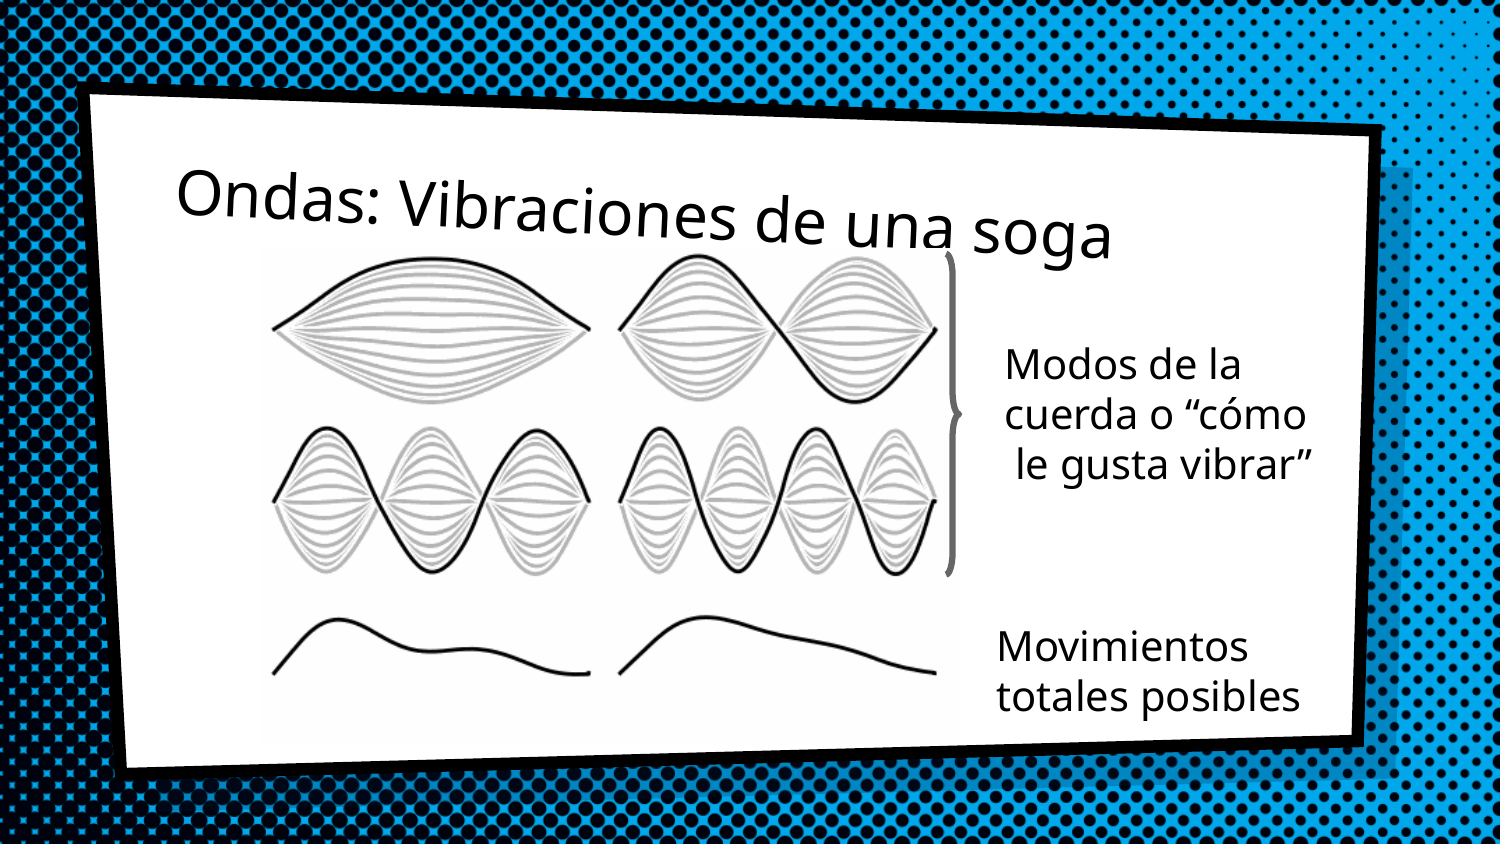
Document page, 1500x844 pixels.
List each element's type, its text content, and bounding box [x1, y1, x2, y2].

picture [770, 7, 777, 14]
picture [474, 771, 487, 780]
picture [29, 274, 41, 287]
picture [1027, 828, 1036, 837]
picture [404, 0, 416, 6]
picture [697, 803, 709, 814]
picture [158, 52, 170, 63]
picture [521, 0, 533, 5]
picture [28, 368, 42, 381]
picture [1038, 816, 1047, 825]
picture [721, 803, 732, 814]
picture [345, 778, 358, 792]
picture [452, 18, 462, 27]
picture [499, 65, 509, 74]
picture [1272, 0, 1282, 5]
picture [229, 5, 240, 16]
picture [252, 29, 263, 40]
picture [770, 77, 777, 85]
picture [864, 54, 871, 61]
picture [956, 804, 966, 813]
picture [76, 158, 81, 169]
picture [52, 227, 65, 240]
picture [1391, 770, 1398, 777]
picture [240, 64, 252, 75]
picture [968, 816, 977, 825]
picture [87, 473, 98, 487]
picture [1013, 838, 1025, 844]
picture [28, 298, 42, 310]
picture [991, 792, 1001, 801]
picture [780, 768, 790, 779]
picture [321, 778, 335, 792]
picture [852, 19, 859, 26]
picture [1084, 0, 1095, 5]
picture [299, 52, 310, 63]
picture [1225, 0, 1236, 5]
picture [1026, 781, 1036, 790]
picture [744, 780, 756, 791]
picture [756, 0, 767, 5]
picture [135, 52, 146, 63]
picture [523, 88, 532, 96]
picture [29, 251, 41, 263]
picture [1319, 0, 1329, 5]
picture [100, 40, 111, 52]
picture [205, 5, 217, 16]
picture [29, 87, 41, 99]
picture [592, 815, 603, 826]
picture [1389, 838, 1400, 844]
picture [370, 76, 380, 86]
picture [182, 5, 193, 16]
picture [29, 40, 41, 52]
picture [1274, 770, 1281, 777]
picture [817, 7, 824, 14]
picture [943, 838, 955, 844]
picture [1460, 0, 1470, 4]
picture [782, 66, 789, 73]
picture [887, 78, 894, 84]
picture [53, 87, 64, 99]
picture [1332, 829, 1339, 836]
picture [1133, 816, 1141, 825]
picture [1038, 769, 1048, 778]
picture [1435, 838, 1447, 844]
picture [780, 815, 790, 826]
picture [333, 790, 346, 804]
picture [1050, 828, 1059, 837]
picture [146, 40, 158, 52]
picture [1356, 782, 1363, 789]
picture [957, 101, 964, 108]
picture [840, 31, 847, 38]
picture [511, 76, 520, 86]
picture [946, 89, 952, 96]
picture [147, 17, 158, 28]
picture [357, 790, 370, 804]
picture [1239, 805, 1246, 812]
picture [1296, 0, 1306, 5]
picture [805, 89, 812, 96]
picture [793, 77, 800, 85]
picture [1356, 829, 1363, 836]
picture [1379, 829, 1386, 835]
picture [662, 791, 674, 803]
picture [1038, 792, 1047, 801]
picture [52, 368, 65, 381]
picture [828, 19, 835, 26]
picture [546, 18, 555, 27]
picture [40, 309, 53, 322]
picture [1074, 804, 1082, 813]
picture [1391, 817, 1398, 824]
picture [817, 31, 824, 38]
picture [287, 64, 299, 75]
picture [897, 792, 907, 802]
picture [933, 828, 942, 837]
picture [1191, 781, 1199, 789]
picture [569, 88, 579, 97]
picture [193, 17, 205, 28]
picture [170, 17, 181, 28]
picture [382, 64, 392, 74]
picture [87, 403, 94, 416]
picture [1121, 781, 1129, 789]
picture [534, 53, 544, 62]
picture [286, 0, 299, 6]
picture [205, 52, 217, 63]
picture [427, 790, 440, 803]
picture [709, 815, 720, 826]
picture [323, 29, 333, 39]
picture [1225, 838, 1236, 844]
picture [1495, 29, 1500, 39]
picture [122, 0, 136, 6]
picture [864, 31, 871, 38]
picture [52, 345, 65, 357]
picture [1203, 770, 1211, 777]
picture [699, 30, 707, 38]
picture [276, 29, 287, 40]
picture [1274, 817, 1281, 824]
picture [569, 41, 579, 50]
picture [615, 815, 627, 826]
picture [675, 6, 684, 15]
picture [170, 64, 181, 75]
picture [1238, 758, 1246, 765]
picture [934, 7, 941, 14]
picture [41, 99, 53, 110]
picture [825, 837, 839, 844]
picture [793, 54, 800, 61]
picture [805, 42, 812, 49]
picture [521, 770, 533, 780]
picture [486, 779, 498, 791]
picture [699, 77, 707, 85]
picture [887, 54, 894, 61]
picture [652, 53, 661, 62]
picture [1085, 793, 1094, 801]
picture [1121, 828, 1129, 837]
picture [723, 54, 730, 61]
picture [1297, 793, 1304, 801]
picture [17, 169, 29, 181]
picture [88, 0, 112, 17]
picture [872, 837, 885, 844]
picture [1003, 804, 1012, 813]
picture [662, 768, 674, 779]
picture [723, 77, 730, 85]
picture [899, 43, 906, 49]
picture [911, 54, 917, 61]
picture [709, 768, 720, 779]
picture [1179, 770, 1188, 778]
picture [1285, 829, 1292, 836]
picture [581, 6, 590, 15]
picture [452, 41, 462, 50]
picture [369, 802, 381, 815]
picture [909, 804, 919, 813]
picture [1133, 793, 1140, 801]
picture [64, 263, 77, 275]
picture [1494, 521, 1500, 533]
picture [1321, 793, 1327, 800]
picture [627, 803, 638, 814]
picture [544, 837, 558, 844]
picture [440, 29, 450, 39]
picture [1203, 793, 1211, 801]
picture [534, 30, 544, 39]
picture [675, 53, 684, 62]
picture [958, 54, 964, 61]
picture [815, 780, 825, 790]
picture [17, 216, 30, 228]
picture [1227, 817, 1234, 824]
picture [756, 768, 767, 779]
picture [758, 19, 765, 26]
picture [88, 357, 92, 369]
picture [1154, 838, 1166, 844]
picture [334, 775, 346, 780]
picture [1379, 758, 1386, 765]
picture [76, 345, 88, 357]
picture [1051, 8, 1058, 14]
picture [875, 66, 882, 73]
picture [1368, 723, 1374, 730]
picture [1215, 758, 1223, 766]
picture [1274, 794, 1281, 800]
picture [40, 426, 53, 440]
picture [956, 827, 965, 837]
picture [1297, 749, 1305, 754]
picture [64, 146, 76, 157]
picture [687, 89, 696, 97]
picture [944, 792, 954, 802]
picture [651, 803, 662, 814]
picture [193, 64, 205, 75]
picture [1215, 805, 1222, 812]
picture [803, 0, 814, 5]
picture [417, 53, 427, 62]
picture [52, 415, 65, 428]
picture [662, 815, 674, 826]
picture [755, 837, 768, 844]
picture [829, 42, 835, 49]
picture [874, 769, 884, 779]
picture [1131, 0, 1142, 5]
picture [310, 814, 323, 827]
picture [662, 0, 674, 5]
picture [817, 78, 824, 85]
picture [1494, 639, 1500, 650]
picture [1285, 805, 1292, 812]
picture [417, 29, 426, 39]
picture [64, 403, 77, 416]
picture [934, 78, 941, 84]
picture [252, 75, 263, 87]
picture [229, 52, 240, 63]
picture [1037, 0, 1049, 5]
picture [638, 837, 651, 844]
picture [429, 41, 438, 51]
picture [323, 5, 333, 16]
picture [545, 791, 557, 803]
picture [862, 827, 872, 837]
picture [966, 838, 979, 844]
picture [1342, 838, 1353, 844]
picture [64, 98, 76, 111]
picture [1015, 816, 1024, 825]
picture [523, 18, 532, 27]
picture [64, 438, 97, 475]
picture [17, 239, 30, 252]
picture [980, 828, 989, 837]
picture [311, 41, 322, 51]
picture [323, 76, 333, 87]
picture [382, 41, 391, 51]
picture [604, 826, 615, 838]
picture [652, 30, 660, 38]
picture [427, 814, 440, 826]
picture [427, 0, 440, 6]
picture [770, 54, 777, 61]
picture [427, 772, 440, 780]
picture [368, 779, 381, 792]
picture [286, 814, 300, 827]
picture [1062, 769, 1071, 778]
picture [486, 802, 498, 815]
picture [229, 75, 240, 86]
picture [40, 403, 53, 416]
picture [76, 64, 88, 75]
picture [523, 41, 532, 50]
picture [64, 216, 76, 228]
picture [40, 286, 53, 298]
picture [357, 0, 369, 6]
picture [498, 791, 510, 803]
picture [1494, 709, 1500, 721]
picture [1215, 781, 1222, 789]
picture [968, 792, 977, 802]
picture [29, 227, 41, 240]
picture [1495, 381, 1500, 392]
picture [1015, 769, 1024, 778]
picture [41, 216, 53, 228]
picture [370, 5, 380, 16]
picture [217, 17, 228, 28]
picture [1108, 0, 1119, 5]
picture [29, 181, 41, 193]
picture [617, 41, 625, 50]
picture [463, 802, 475, 815]
picture [1014, 0, 1025, 5]
picture [909, 780, 919, 790]
picture [380, 0, 393, 6]
picture [158, 75, 170, 84]
picture [933, 759, 942, 767]
picture [29, 134, 41, 146]
picture [476, 41, 485, 51]
picture [864, 78, 871, 85]
picture [639, 815, 650, 826]
picture [815, 804, 825, 814]
picture [864, 101, 871, 107]
picture [734, 19, 742, 26]
picture [628, 6, 637, 15]
picture [874, 792, 884, 802]
picture [41, 122, 53, 134]
picture [956, 758, 966, 767]
picture [429, 18, 438, 27]
picture [840, 7, 847, 14]
picture [1155, 0, 1166, 5]
picture [1495, 76, 1500, 86]
picture [1318, 838, 1330, 844]
picture [346, 5, 357, 16]
picture [558, 76, 567, 86]
picture [1413, 0, 1423, 4]
picture [627, 779, 639, 791]
picture [756, 791, 767, 802]
picture [664, 42, 672, 50]
picture [1379, 782, 1386, 788]
picture [615, 791, 627, 803]
picture [1494, 732, 1500, 744]
picture [592, 791, 603, 803]
picture [474, 0, 486, 6]
picture [123, 40, 135, 52]
picture [1309, 758, 1316, 765]
picture [135, 28, 146, 40]
picture [874, 816, 884, 825]
picture [52, 251, 65, 263]
picture [734, 65, 742, 73]
picture [64, 380, 77, 393]
picture [123, 17, 135, 28]
picture [17, 286, 30, 299]
picture [464, 30, 473, 39]
picture [323, 52, 333, 63]
picture [76, 251, 86, 263]
picture [921, 816, 930, 825]
picture [1295, 838, 1307, 844]
picture [1368, 817, 1374, 824]
title Ondas: Vibraciones de una soga [157, 116, 1316, 296]
picture [405, 18, 415, 27]
picture [1238, 829, 1246, 836]
picture [886, 804, 895, 813]
picture [53, 63, 64, 75]
picture [1027, 804, 1036, 813]
picture [310, 0, 323, 6]
picture [17, 28, 29, 40]
picture [674, 826, 685, 838]
picture [909, 827, 919, 837]
picture [429, 88, 438, 93]
picture [1085, 816, 1094, 825]
picture [731, 837, 745, 844]
picture [1084, 838, 1096, 844]
picture [627, 826, 638, 838]
picture [417, 6, 427, 15]
picture [887, 7, 894, 14]
picture [264, 40, 275, 51]
picture [664, 18, 672, 26]
picture [393, 76, 403, 86]
picture [1495, 6, 1500, 16]
picture [1132, 769, 1141, 778]
picture [922, 66, 929, 73]
picture [1495, 240, 1500, 250]
picture [534, 76, 544, 86]
picture [475, 88, 485, 94]
picture [346, 76, 357, 86]
picture [1201, 0, 1212, 5]
picture [182, 52, 193, 63]
picture [580, 826, 592, 838]
picture [1365, 838, 1377, 844]
picture [1062, 816, 1071, 825]
picture [52, 391, 65, 405]
picture [1097, 781, 1106, 790]
picture [922, 89, 929, 96]
picture [639, 791, 650, 803]
picture [733, 815, 744, 826]
picture [675, 77, 684, 85]
picture [934, 101, 941, 108]
picture [1344, 817, 1351, 824]
picture [899, 19, 906, 26]
picture [182, 75, 193, 84]
picture [346, 52, 357, 63]
picture [18, 75, 29, 87]
picture [805, 66, 812, 73]
picture [827, 768, 837, 779]
picture [499, 18, 508, 27]
picture [111, 5, 123, 17]
picture [1321, 817, 1328, 824]
picture [1494, 615, 1500, 627]
picture [380, 814, 393, 827]
picture [64, 169, 76, 181]
picture [920, 0, 931, 5]
picture [593, 65, 602, 74]
picture [52, 181, 65, 193]
picture [1037, 838, 1049, 844]
picture [664, 65, 672, 74]
picture [1495, 146, 1500, 157]
picture [1097, 804, 1106, 813]
picture [934, 54, 941, 61]
picture [1262, 805, 1269, 812]
picture [1050, 804, 1059, 813]
picture [839, 804, 849, 813]
picture [358, 17, 368, 27]
picture [1262, 758, 1269, 765]
picture [898, 816, 907, 825]
picture [873, 0, 885, 5]
picture [546, 41, 555, 50]
picture [839, 780, 849, 790]
picture [733, 768, 744, 779]
picture [570, 18, 579, 27]
picture [1004, 7, 1011, 14]
picture [334, 64, 345, 74]
picture [276, 5, 287, 16]
picture [1109, 793, 1117, 801]
picture [1495, 334, 1500, 344]
picture [580, 779, 592, 791]
picture [487, 6, 497, 16]
picture [1379, 735, 1386, 742]
picture [464, 53, 473, 62]
picture [1250, 817, 1257, 824]
picture [663, 88, 672, 97]
picture [827, 792, 837, 802]
picture [828, 66, 835, 73]
picture [52, 274, 65, 287]
picture [76, 181, 82, 193]
picture [686, 815, 697, 826]
picture [1249, 0, 1259, 5]
picture [76, 204, 83, 216]
picture [1168, 758, 1176, 766]
picture [1121, 805, 1129, 813]
picture [357, 814, 370, 827]
picture [1379, 712, 1386, 718]
picture [699, 6, 707, 15]
picture [1050, 781, 1059, 790]
picture [1285, 782, 1292, 789]
picture [311, 17, 322, 28]
picture [886, 780, 896, 790]
picture [723, 30, 730, 38]
picture [64, 192, 76, 205]
picture [1003, 757, 1012, 767]
picture [1495, 217, 1500, 227]
picture [687, 65, 696, 73]
picture [615, 767, 627, 779]
picture [29, 110, 41, 122]
picture [1368, 770, 1374, 777]
picture [533, 803, 545, 814]
picture [135, 5, 146, 16]
picture [41, 145, 53, 157]
picture [28, 344, 42, 358]
picture [476, 65, 485, 74]
picture [617, 18, 625, 27]
picture [684, 837, 698, 844]
picture [840, 78, 847, 85]
picture [75, 0, 89, 6]
picture [1144, 757, 1152, 766]
picture [439, 779, 452, 792]
picture [299, 5, 310, 16]
picture [1107, 838, 1119, 844]
picture [1368, 676, 1374, 683]
picture [605, 6, 614, 15]
picture [264, 64, 275, 75]
picture [404, 790, 417, 803]
picture [451, 815, 463, 826]
picture [758, 89, 765, 97]
picture [1131, 838, 1143, 844]
picture [1495, 194, 1500, 204]
picture [899, 66, 906, 73]
picture [1074, 828, 1082, 837]
picture [721, 780, 732, 791]
picture [815, 762, 825, 767]
picture [1248, 838, 1260, 844]
picture [1271, 838, 1283, 844]
picture [568, 0, 580, 5]
picture [394, 53, 403, 62]
picture [451, 0, 463, 6]
picture [146, 63, 158, 75]
picture [568, 815, 580, 826]
picture [826, 0, 838, 5]
picture [697, 779, 709, 791]
picture [933, 780, 942, 790]
picture [839, 827, 849, 837]
picture [41, 169, 53, 181]
picture [1250, 770, 1258, 777]
picture [29, 157, 41, 169]
picture [1109, 816, 1118, 825]
picture [852, 89, 859, 96]
picture [1062, 793, 1071, 801]
picture [405, 88, 415, 92]
picture [922, 19, 929, 26]
picture [545, 0, 557, 5]
picture [780, 791, 790, 802]
picture [1073, 781, 1083, 790]
picture [76, 17, 88, 28]
picture [40, 356, 53, 369]
picture [1494, 779, 1500, 791]
picture [487, 53, 497, 62]
picture [969, 66, 976, 73]
picture [17, 98, 29, 111]
picture [263, 0, 276, 6]
picture [404, 814, 416, 826]
picture [520, 837, 534, 844]
picture [639, 768, 650, 779]
picture [158, 5, 170, 16]
picture [64, 75, 76, 87]
picture [1495, 287, 1500, 298]
picture [922, 42, 929, 49]
picture [511, 53, 520, 62]
picture [533, 826, 545, 838]
picture [617, 88, 626, 97]
picture [1074, 757, 1083, 766]
picture [1494, 451, 1500, 462]
picture [804, 792, 813, 802]
picture [1379, 805, 1386, 812]
picture [205, 28, 217, 40]
picture [640, 88, 649, 97]
picture [1178, 838, 1189, 844]
picture [498, 771, 510, 780]
picture [1494, 498, 1500, 509]
picture [839, 761, 849, 767]
picture [1412, 838, 1424, 844]
picture [558, 6, 567, 15]
picture [299, 75, 310, 87]
picture [567, 837, 581, 844]
picture [333, 814, 346, 827]
picture [394, 29, 403, 39]
picture [1145, 805, 1152, 813]
picture [652, 6, 661, 15]
picture [1494, 803, 1500, 814]
picture [661, 837, 675, 844]
picture [1494, 756, 1500, 768]
picture [487, 30, 497, 39]
picture [451, 772, 463, 780]
picture [778, 837, 792, 844]
picture [464, 6, 473, 15]
picture [990, 838, 1002, 844]
picture [29, 204, 41, 216]
picture [1060, 838, 1072, 844]
picture [546, 65, 555, 74]
picture [64, 427, 77, 440]
picture [370, 53, 380, 63]
picture [429, 64, 438, 74]
picture [1226, 770, 1234, 777]
picture [64, 286, 77, 299]
picture [380, 774, 393, 780]
picture [534, 6, 544, 15]
picture [1015, 792, 1024, 801]
picture [980, 780, 989, 790]
picture [593, 41, 602, 50]
picture [793, 31, 800, 38]
picture [40, 333, 53, 346]
picture [1097, 757, 1106, 766]
picture [817, 54, 824, 61]
picture [793, 7, 801, 14]
picture [792, 804, 802, 814]
picture [41, 52, 53, 63]
picture [886, 760, 895, 767]
picture [521, 815, 533, 826]
picture [746, 7, 754, 15]
picture [29, 321, 42, 334]
picture [756, 815, 767, 826]
picture [640, 41, 649, 50]
picture [875, 42, 882, 49]
picture [205, 75, 216, 85]
picture [770, 31, 777, 38]
picture [1495, 53, 1500, 62]
picture [88, 75, 99, 81]
picture [41, 75, 53, 87]
picture [603, 803, 615, 814]
picture [616, 65, 625, 74]
picture [815, 827, 825, 837]
picture [1180, 793, 1187, 801]
picture [1459, 838, 1470, 844]
picture [415, 779, 428, 792]
picture [851, 816, 860, 825]
picture [711, 89, 719, 97]
picture [746, 30, 753, 38]
picture [640, 18, 649, 27]
picture [911, 7, 917, 14]
picture [967, 0, 978, 5]
picture [498, 814, 510, 826]
picture [216, 0, 229, 6]
picture [990, 0, 1002, 5]
picture [910, 101, 917, 108]
picture [53, 40, 64, 52]
picture [1227, 793, 1234, 801]
picture [182, 28, 193, 40]
picture [521, 791, 533, 803]
picture [805, 19, 812, 26]
picture [288, 17, 298, 28]
picture [262, 248, 960, 745]
picture [1344, 770, 1351, 777]
picture [711, 65, 719, 73]
picture [229, 28, 240, 40]
picture [452, 65, 462, 74]
picture [850, 792, 860, 802]
picture [111, 28, 123, 40]
picture [76, 40, 88, 52]
picture [1121, 757, 1129, 766]
picture [745, 827, 755, 838]
picture [1494, 475, 1500, 486]
picture [1495, 357, 1500, 368]
picture [41, 192, 53, 204]
picture [53, 16, 64, 28]
picture [1390, 0, 1399, 5]
picture [981, 101, 988, 108]
picture [41, 0, 76, 17]
picture [593, 88, 602, 98]
picture [511, 30, 520, 39]
picture [17, 122, 29, 134]
picture [321, 802, 335, 815]
picture [545, 815, 557, 826]
picture [1168, 828, 1176, 836]
picture [628, 53, 637, 62]
picture [946, 19, 952, 26]
picture [685, 0, 697, 5]
picture [1050, 757, 1059, 766]
picture [392, 802, 404, 815]
picture [758, 66, 765, 73]
picture [591, 837, 605, 844]
picture [487, 76, 497, 86]
picture [968, 769, 977, 778]
picture [499, 88, 508, 95]
picture [345, 802, 358, 815]
picture [358, 41, 368, 51]
picture [1495, 311, 1500, 321]
picture [1285, 758, 1293, 765]
picture [75, 415, 89, 428]
picture [1366, 0, 1376, 4]
picture [628, 30, 637, 39]
picture [934, 31, 941, 37]
picture [264, 17, 275, 28]
picture [840, 54, 847, 61]
picture [887, 101, 894, 108]
picture [440, 53, 450, 62]
picture [581, 53, 590, 62]
picture [41, 239, 53, 251]
picture [921, 792, 930, 802]
picture [158, 28, 170, 40]
picture [1144, 828, 1152, 837]
picture [76, 298, 88, 310]
picture [722, 6, 731, 15]
picture [533, 779, 545, 791]
picture [511, 6, 520, 15]
picture [509, 779, 522, 791]
picture [640, 65, 649, 74]
picture [451, 791, 463, 803]
picture [674, 779, 685, 791]
picture [686, 791, 697, 803]
picture [28, 415, 42, 428]
picture [392, 779, 405, 792]
picture [52, 204, 65, 216]
picture [53, 110, 65, 122]
picture [862, 761, 872, 767]
picture [1495, 100, 1500, 110]
picture [711, 42, 719, 50]
picture [886, 827, 895, 837]
picture [1309, 782, 1316, 789]
picture [791, 827, 802, 837]
picture [1344, 794, 1351, 800]
picture [170, 40, 181, 52]
picture [276, 52, 287, 63]
picture [169, 0, 182, 6]
picture [735, 42, 742, 50]
picture [733, 791, 744, 802]
picture [768, 827, 778, 838]
picture [439, 802, 451, 815]
picture [603, 779, 615, 791]
picture [1356, 758, 1363, 765]
picture [1027, 757, 1036, 766]
picture [639, 0, 650, 5]
picture [803, 768, 814, 779]
picture [1482, 838, 1494, 844]
picture [64, 356, 77, 369]
text_box Modos de la cuerda o “cómo le gusta vibrar” [989, 323, 1333, 456]
picture [897, 0, 908, 5]
picture [17, 192, 29, 205]
picture [849, 837, 862, 844]
picture [746, 77, 754, 85]
picture [887, 31, 894, 37]
picture [52, 438, 65, 452]
picture [558, 30, 567, 39]
picture [99, 64, 111, 75]
picture [217, 64, 228, 75]
picture [1203, 817, 1211, 824]
picture [286, 790, 311, 815]
picture [510, 803, 521, 815]
picture [99, 17, 111, 28]
picture [933, 804, 942, 813]
picture [193, 40, 205, 52]
picture [1494, 568, 1500, 580]
picture [1250, 793, 1257, 800]
picture [52, 298, 65, 310]
picture [1494, 404, 1500, 415]
picture [41, 263, 53, 275]
picture [192, 0, 206, 6]
picture [568, 791, 580, 803]
picture [17, 356, 30, 370]
picture [782, 19, 789, 26]
picture [1426, 829, 1433, 835]
picture [1297, 817, 1304, 824]
picture [1003, 828, 1012, 837]
picture [744, 803, 755, 814]
picture [945, 816, 954, 825]
picture [76, 275, 87, 287]
picture [464, 76, 473, 86]
picture [863, 7, 871, 14]
picture [370, 29, 380, 39]
picture [76, 228, 85, 240]
picture [1309, 829, 1316, 836]
picture [781, 89, 789, 96]
picture [405, 64, 415, 74]
picture [614, 837, 628, 844]
picture [1297, 770, 1304, 777]
picture [875, 89, 882, 96]
picture [650, 779, 662, 791]
picture [53, 134, 64, 146]
picture [1436, 0, 1446, 4]
picture [52, 321, 65, 334]
picture [850, 0, 861, 5]
picture [896, 838, 909, 844]
picture [346, 29, 356, 39]
picture [1085, 769, 1094, 778]
picture [1332, 805, 1339, 812]
picture [404, 773, 417, 780]
picture [64, 239, 76, 252]
picture [1494, 686, 1500, 697]
picture [64, 28, 76, 40]
picture [1156, 817, 1164, 824]
picture [416, 802, 428, 815]
picture [802, 837, 815, 844]
picture [1168, 781, 1176, 789]
picture [1180, 817, 1187, 824]
picture [791, 780, 802, 791]
picture [862, 804, 872, 813]
picture [1321, 770, 1328, 777]
picture [17, 52, 29, 64]
picture [452, 88, 462, 93]
picture [1391, 723, 1397, 730]
picture [417, 76, 427, 86]
picture [605, 30, 614, 39]
picture [946, 66, 952, 73]
picture [523, 65, 532, 74]
picture [556, 779, 568, 791]
picture [779, 0, 791, 5]
picture [1403, 805, 1409, 812]
picture [1495, 263, 1500, 274]
picture [1191, 829, 1199, 836]
picture [1332, 758, 1339, 765]
text_box Movimientos totales posibles [981, 604, 1325, 738]
picture [1061, 0, 1072, 5]
picture [1262, 782, 1269, 789]
picture [111, 75, 123, 82]
picture [88, 52, 100, 63]
picture [393, 5, 403, 16]
picture [1191, 758, 1199, 766]
picture [440, 76, 450, 86]
picture [1215, 828, 1222, 836]
picture [803, 815, 813, 825]
picture [64, 309, 77, 322]
picture [1494, 592, 1500, 603]
picture [476, 18, 485, 27]
picture [17, 145, 29, 158]
picture [875, 19, 882, 26]
picture [287, 40, 298, 51]
picture [768, 780, 779, 791]
picture [309, 790, 323, 804]
picture [498, 0, 510, 6]
picture [405, 41, 415, 51]
picture [605, 77, 614, 86]
picture [357, 774, 370, 780]
picture [1438, 817, 1444, 824]
picture [1483, 0, 1493, 5]
picture [29, 63, 41, 75]
picture [276, 76, 287, 87]
picture [782, 42, 789, 50]
picture [981, 7, 988, 14]
picture [1178, 0, 1189, 5]
picture [581, 76, 590, 86]
picture [510, 826, 521, 838]
picture [497, 837, 511, 844]
picture [957, 7, 964, 14]
picture [76, 391, 89, 404]
picture [382, 18, 392, 27]
picture [1494, 545, 1500, 556]
picture [768, 803, 779, 814]
picture [828, 89, 836, 96]
picture [76, 368, 88, 381]
picture [358, 64, 368, 74]
picture [605, 53, 614, 62]
picture [686, 768, 697, 779]
picture [145, 0, 159, 6]
picture [240, 40, 252, 51]
picture [335, 41, 345, 51]
picture [1494, 428, 1500, 439]
picture [732, 0, 744, 5]
picture [1003, 781, 1012, 790]
picture [64, 333, 77, 346]
picture [1156, 793, 1164, 801]
picture [135, 75, 146, 83]
picture [41, 28, 53, 40]
picture [734, 89, 742, 97]
picture [557, 826, 568, 838]
picture [897, 769, 907, 779]
picture [1239, 782, 1246, 789]
picture [380, 790, 393, 804]
picture [592, 768, 604, 779]
picture [850, 768, 861, 779]
picture [943, 0, 955, 5]
picture [674, 803, 685, 814]
picture [699, 54, 707, 61]
picture [1156, 770, 1164, 778]
picture [1097, 828, 1106, 837]
picture [746, 54, 754, 61]
picture [1343, 0, 1353, 5]
picture [1109, 769, 1118, 778]
picture [123, 63, 135, 75]
picture [568, 769, 580, 779]
picture [1333, 782, 1339, 789]
picture [909, 760, 919, 767]
picture [991, 816, 1001, 825]
picture [440, 6, 450, 16]
picture [1309, 805, 1316, 812]
picture [53, 157, 65, 169]
picture [1415, 817, 1421, 824]
picture [29, 17, 41, 28]
picture [1144, 781, 1152, 789]
picture [709, 0, 721, 5]
picture [792, 763, 802, 767]
picture [758, 42, 765, 50]
picture [17, 262, 30, 276]
picture [474, 791, 486, 803]
picture [17, 333, 30, 346]
picture [721, 827, 732, 838]
picture [64, 52, 76, 63]
picture [299, 29, 310, 40]
picture [546, 88, 555, 96]
picture [1262, 829, 1269, 836]
picture [88, 28, 99, 40]
picture [862, 780, 872, 790]
picture [593, 18, 602, 27]
picture [1168, 805, 1176, 812]
picture [87, 426, 96, 440]
picture [87, 380, 93, 392]
picture [217, 40, 228, 52]
picture [1495, 123, 1500, 133]
picture [580, 803, 592, 814]
picture [111, 52, 123, 63]
picture [545, 769, 557, 779]
picture [687, 19, 695, 26]
picture [17, 309, 30, 322]
picture [0, 0, 498, 844]
picture [956, 780, 966, 790]
picture [311, 64, 322, 75]
picture [709, 791, 720, 802]
picture [969, 90, 976, 96]
picture [899, 89, 906, 96]
picture [852, 66, 859, 73]
picture [980, 804, 989, 813]
picture [474, 815, 486, 826]
picture [652, 77, 661, 85]
picture [651, 826, 662, 838]
picture [852, 42, 859, 49]
picture [558, 53, 567, 62]
picture [252, 52, 263, 63]
picture [708, 837, 722, 844]
picture [1191, 805, 1199, 812]
picture [979, 758, 989, 767]
picture [919, 838, 932, 844]
picture [570, 65, 579, 74]
picture [463, 779, 475, 791]
picture [252, 5, 263, 16]
picture [240, 17, 252, 28]
picture [628, 77, 637, 86]
picture [335, 17, 345, 27]
picture [944, 769, 954, 778]
picture [1495, 170, 1500, 180]
picture [921, 769, 931, 778]
picture [711, 19, 718, 26]
picture [333, 0, 346, 6]
picture [298, 776, 322, 792]
picture [615, 0, 627, 5]
picture [64, 122, 76, 134]
picture [239, 0, 253, 6]
picture [592, 0, 603, 5]
picture [687, 42, 695, 50]
picture [697, 827, 709, 838]
picture [40, 380, 54, 393]
picture [1005, 101, 1011, 108]
picture [1356, 805, 1363, 812]
picture [676, 30, 684, 38]
picture [991, 769, 1001, 778]
picture [1494, 826, 1500, 838]
picture [557, 803, 568, 814]
picture [1201, 838, 1213, 844]
picture [76, 321, 88, 334]
picture [827, 816, 837, 825]
picture [581, 30, 590, 39]
picture [1494, 662, 1500, 674]
picture [499, 41, 508, 50]
